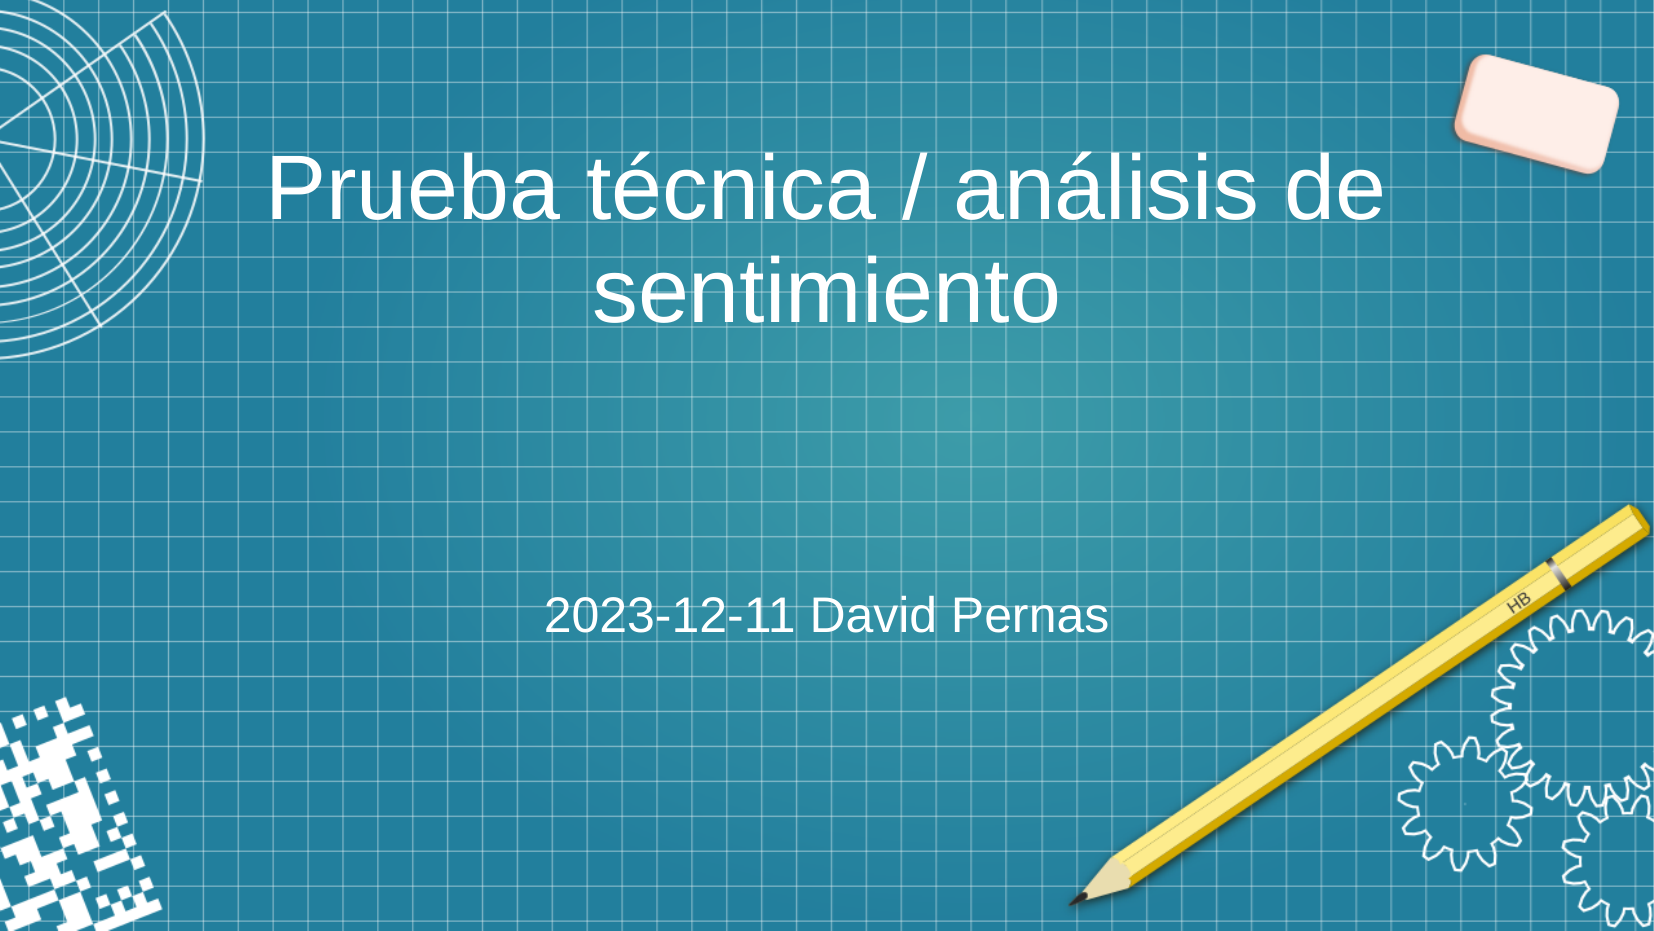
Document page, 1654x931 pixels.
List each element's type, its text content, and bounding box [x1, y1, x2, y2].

picture [0, 0, 1654, 931]
subtitle 2023-12-11 David Pernas [82, 389, 1571, 842]
title Prueba técnica / análisis de sentimiento [82, 132, 1571, 346]
